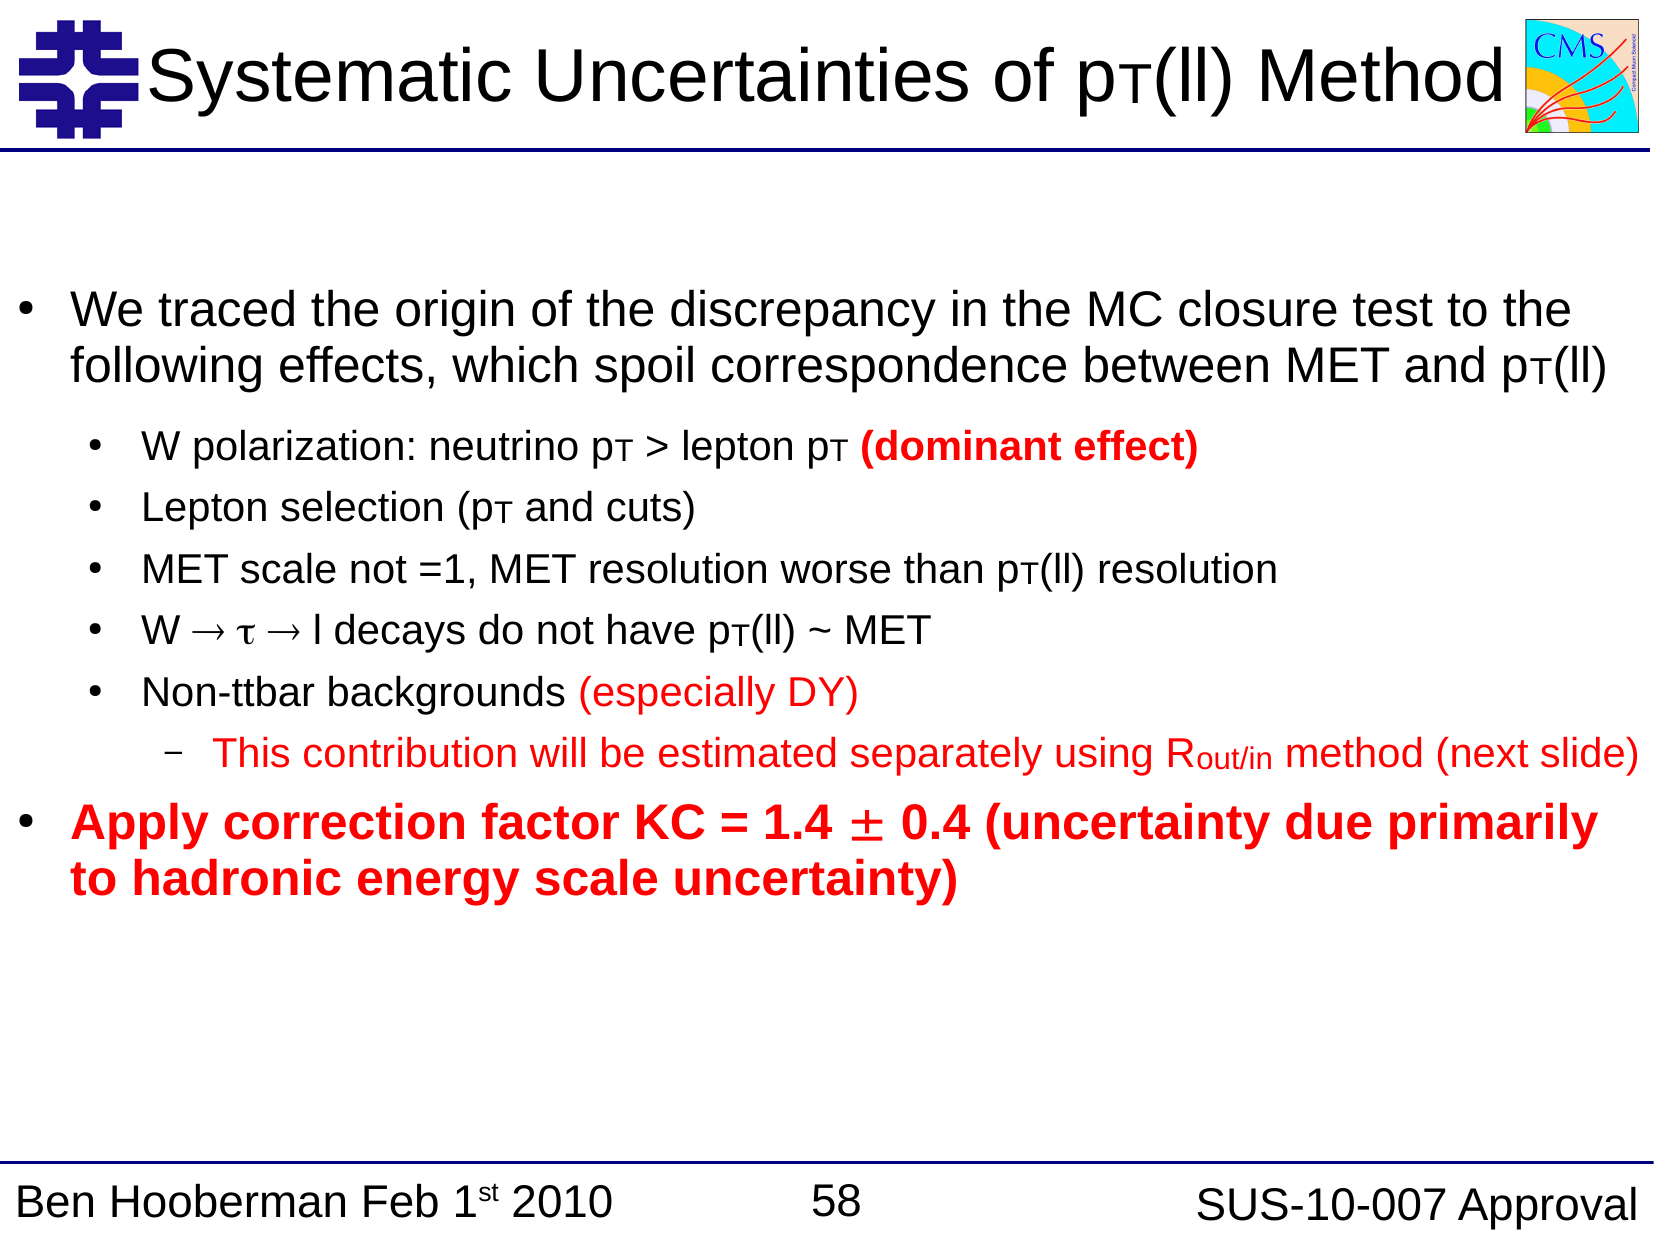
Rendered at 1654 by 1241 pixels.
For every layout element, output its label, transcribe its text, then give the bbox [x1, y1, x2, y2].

title Systematic Uncertainties of pT(ll) Method [0, 7, 1654, 143]
list We traced the origin of the discrepancy in the MC closure test to the following effects, which spoil correspondence between MET and pT(ll) W polarization: neutrino pT > lepton pT (dominant effect) Lepton selection (pT and cuts) MET scale not =1, MET resolution worse than pT(ll) resolution W  t  l decays do not have pT(ll) ~ MET Non-ttbar backgrounds (especially DY) This contribution will be estimated separately using Rout/in method (next slide) Apply correction factor KC = 1.4  0.4 (uncertainty due primarily to hadronic energy scale uncertainty) [0, 281, 1648, 1219]
